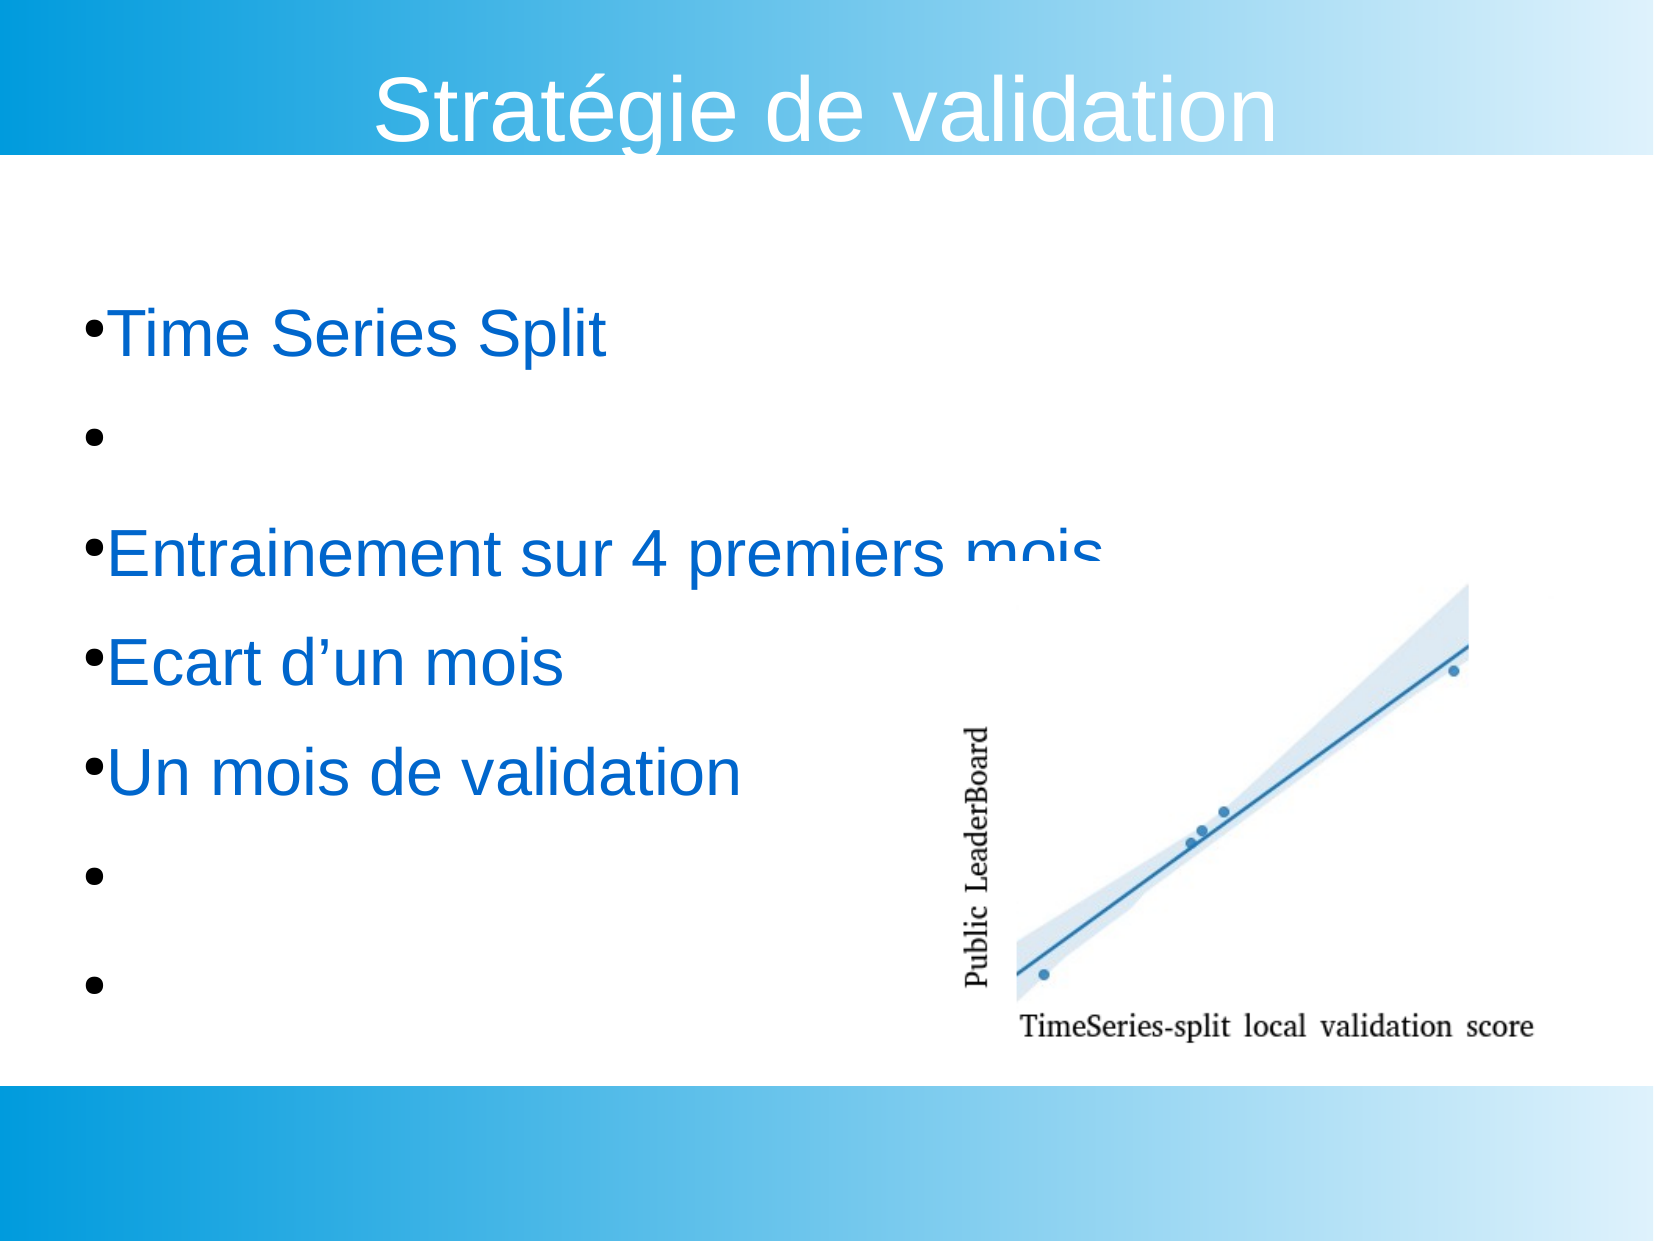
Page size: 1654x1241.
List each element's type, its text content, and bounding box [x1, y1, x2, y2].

list Time Series Split Entrainement sur 4 premiers mois Ecart d’un mois Un mois de validation [82, 290, 1571, 1010]
picture [945, 562, 1566, 1066]
title Stratégie de validation [82, 49, 1571, 155]
